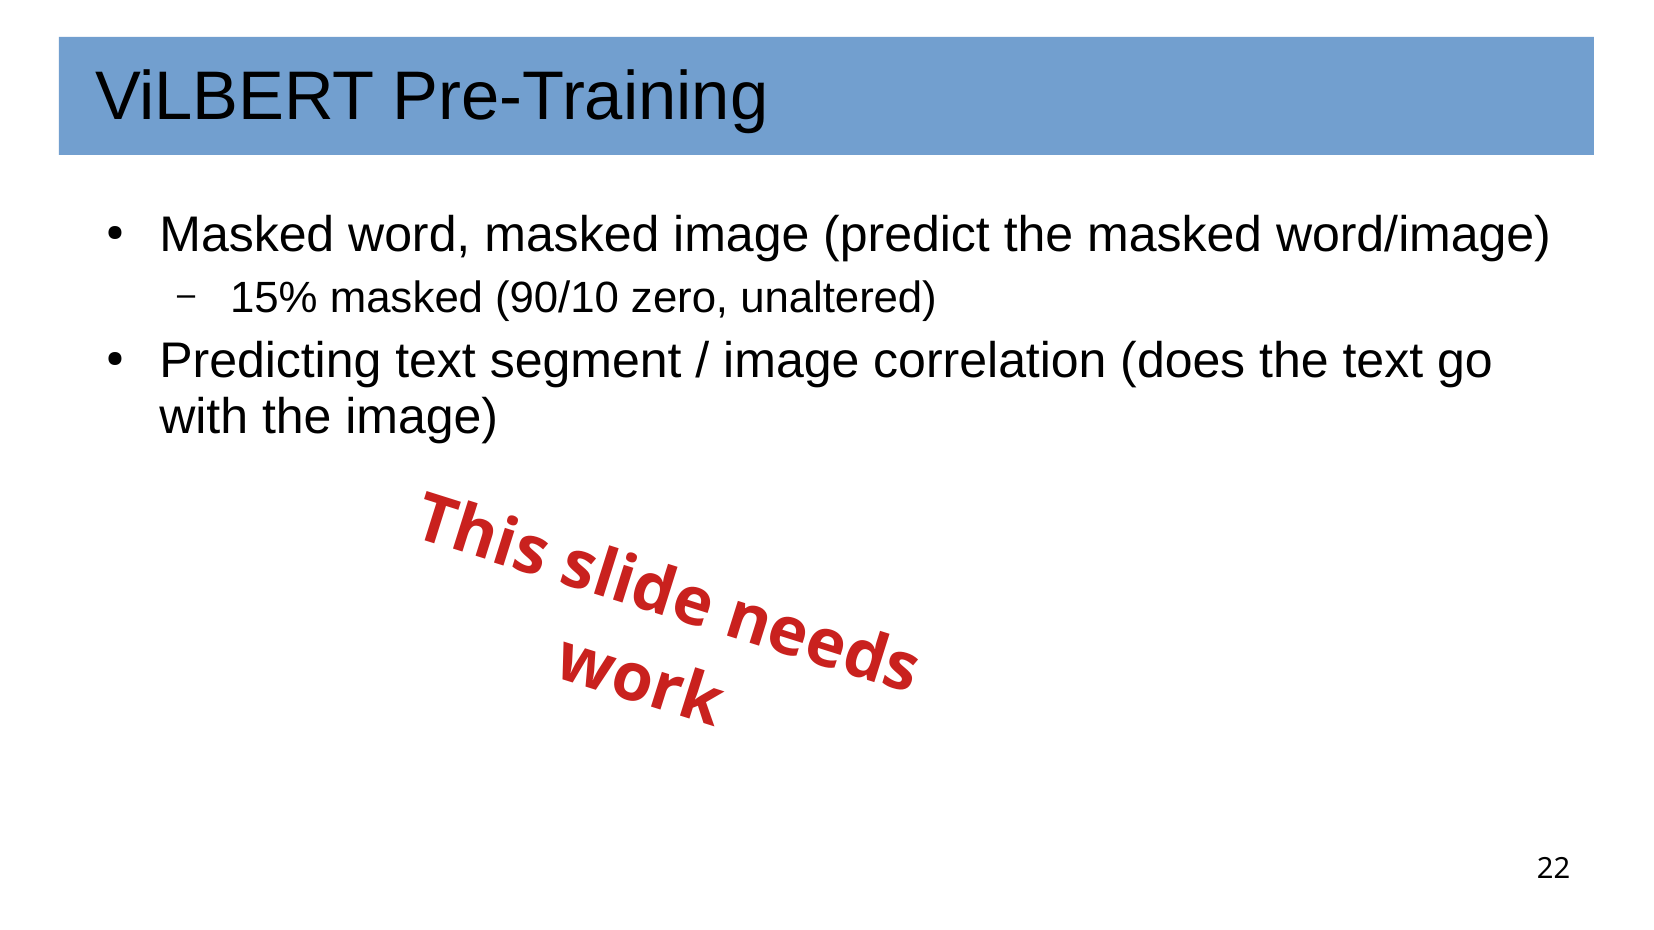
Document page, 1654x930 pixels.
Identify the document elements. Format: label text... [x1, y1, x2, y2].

title ViLBERT Pre-Training [58, 36, 1594, 155]
text_box This slide needs work [358, 445, 1105, 870]
list Masked word, masked image (predict the masked word/image) 15% masked (90/10 zero, unaltered) Predicting text segment / image correlation (does the text go with the image) [88, 206, 1565, 768]
